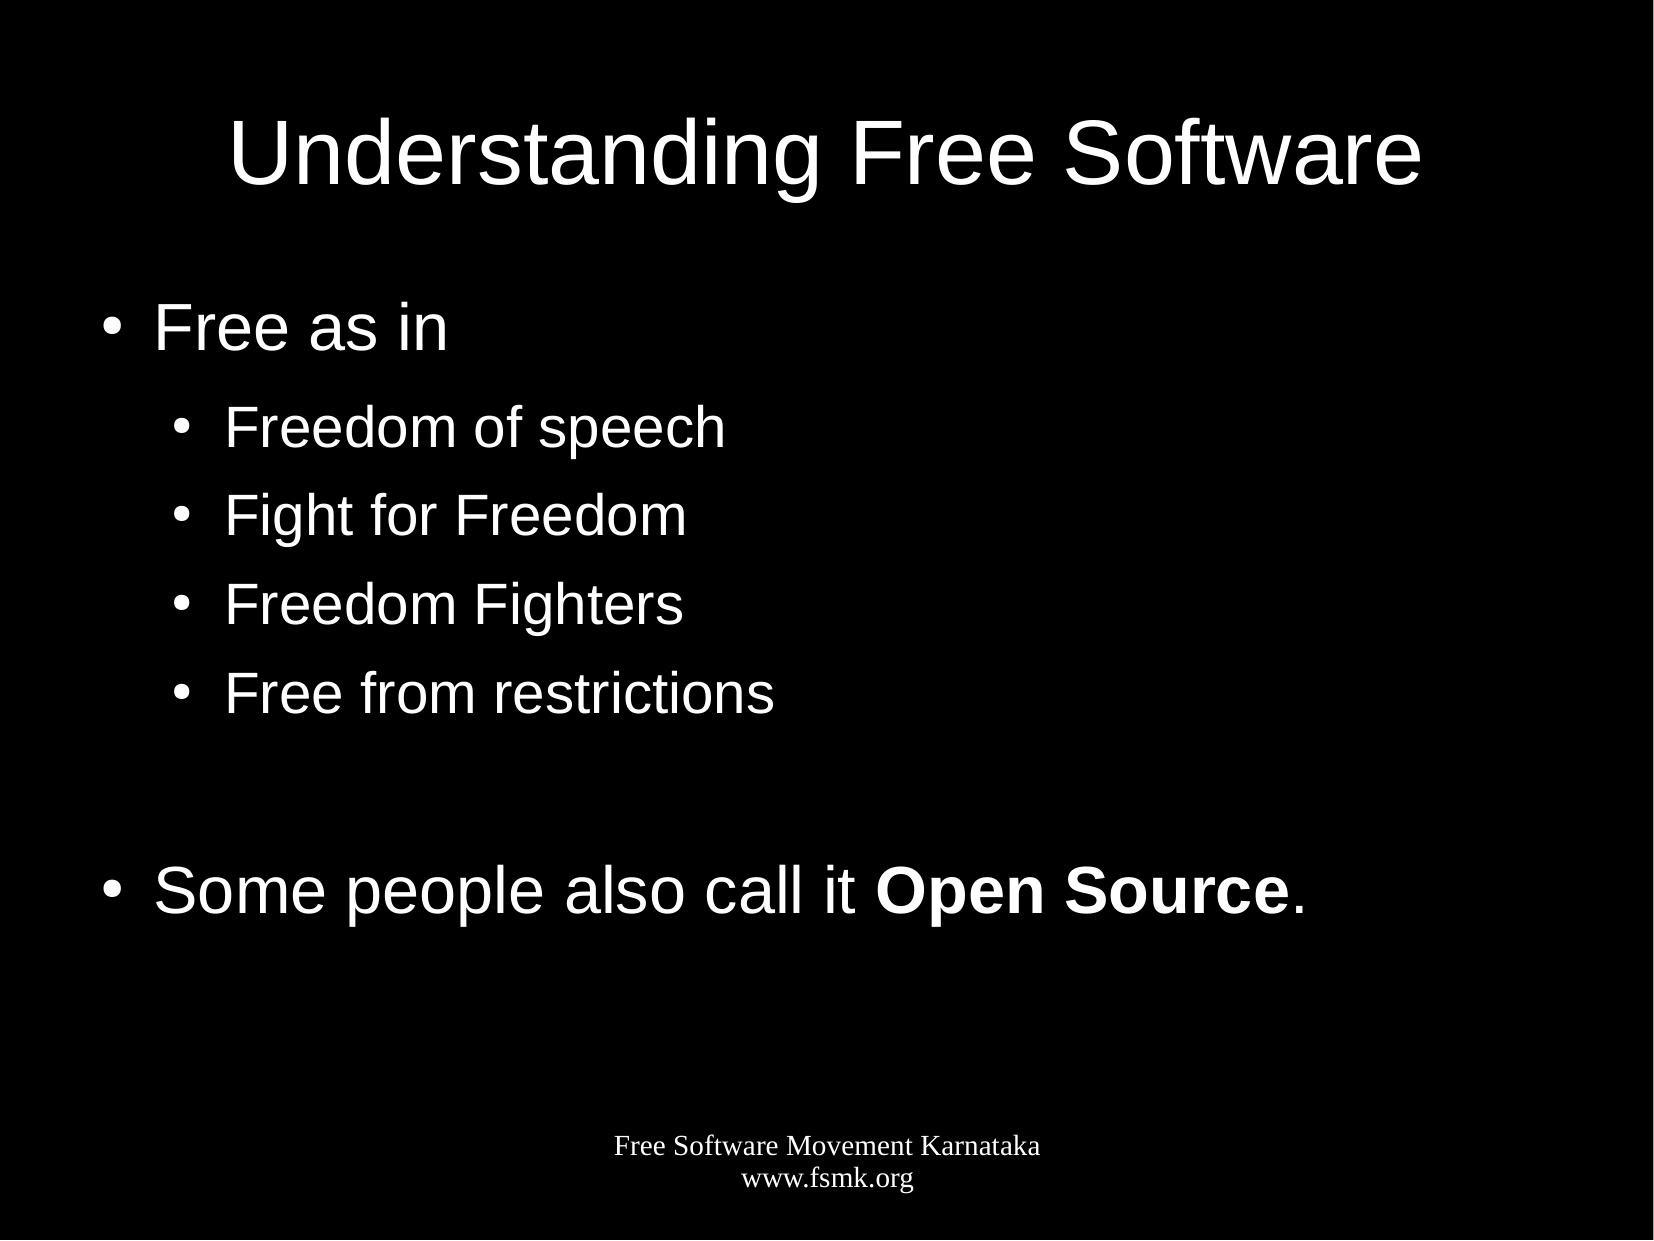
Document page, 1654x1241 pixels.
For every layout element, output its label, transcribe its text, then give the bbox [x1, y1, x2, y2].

title Understanding Free Software [82, 49, 1571, 257]
list Free as in Freedom of speech Fight for Freedom Freedom Fighters Free from restrictions Some people also call it Open Source. [82, 290, 1571, 1109]
